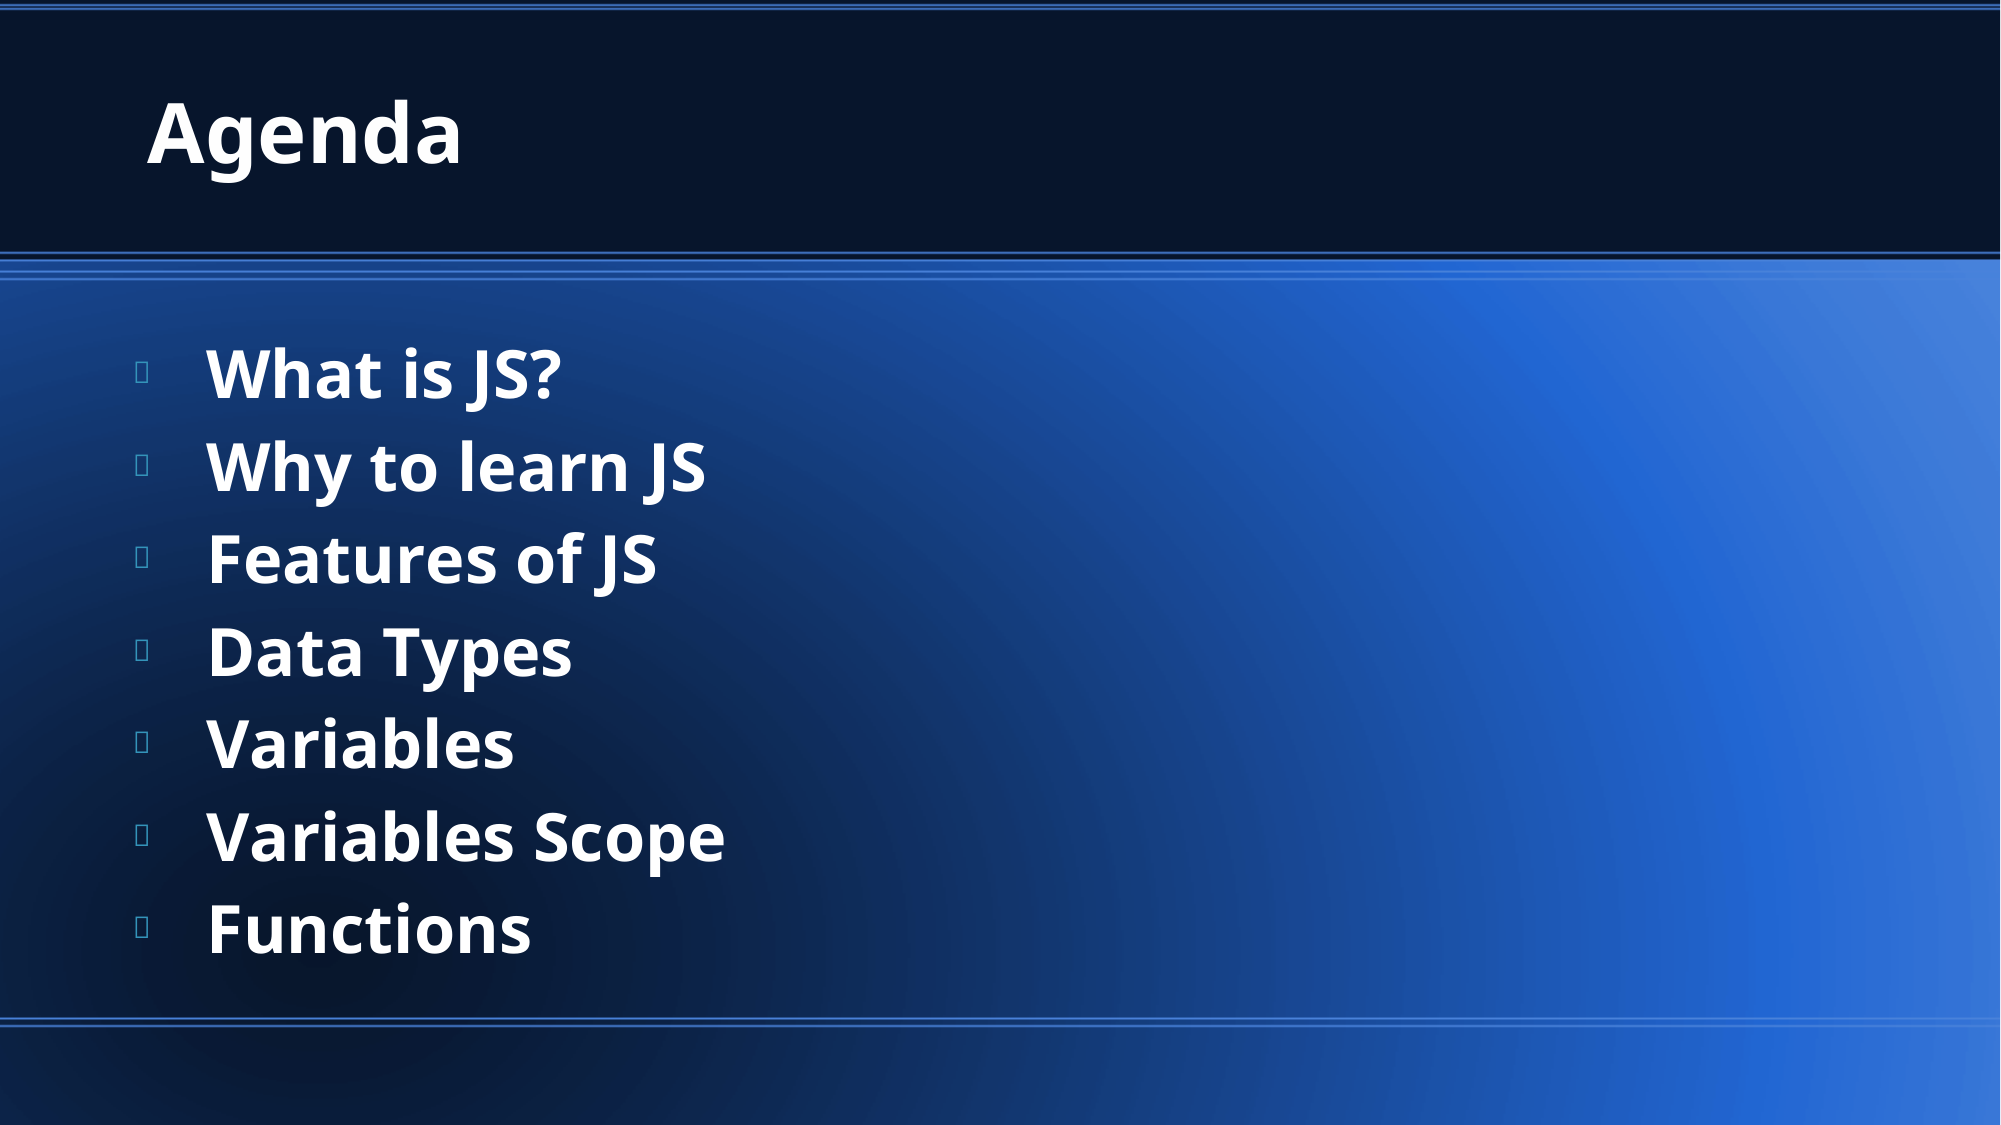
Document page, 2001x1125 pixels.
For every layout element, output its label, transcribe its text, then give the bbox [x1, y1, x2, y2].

list What is JS? Why to learn JS Features of JS Data Types Variables Variables Scope Functions [118, 324, 1850, 922]
title Agenda [132, 73, 1868, 233]
picture [0, 0, 2001, 1125]
